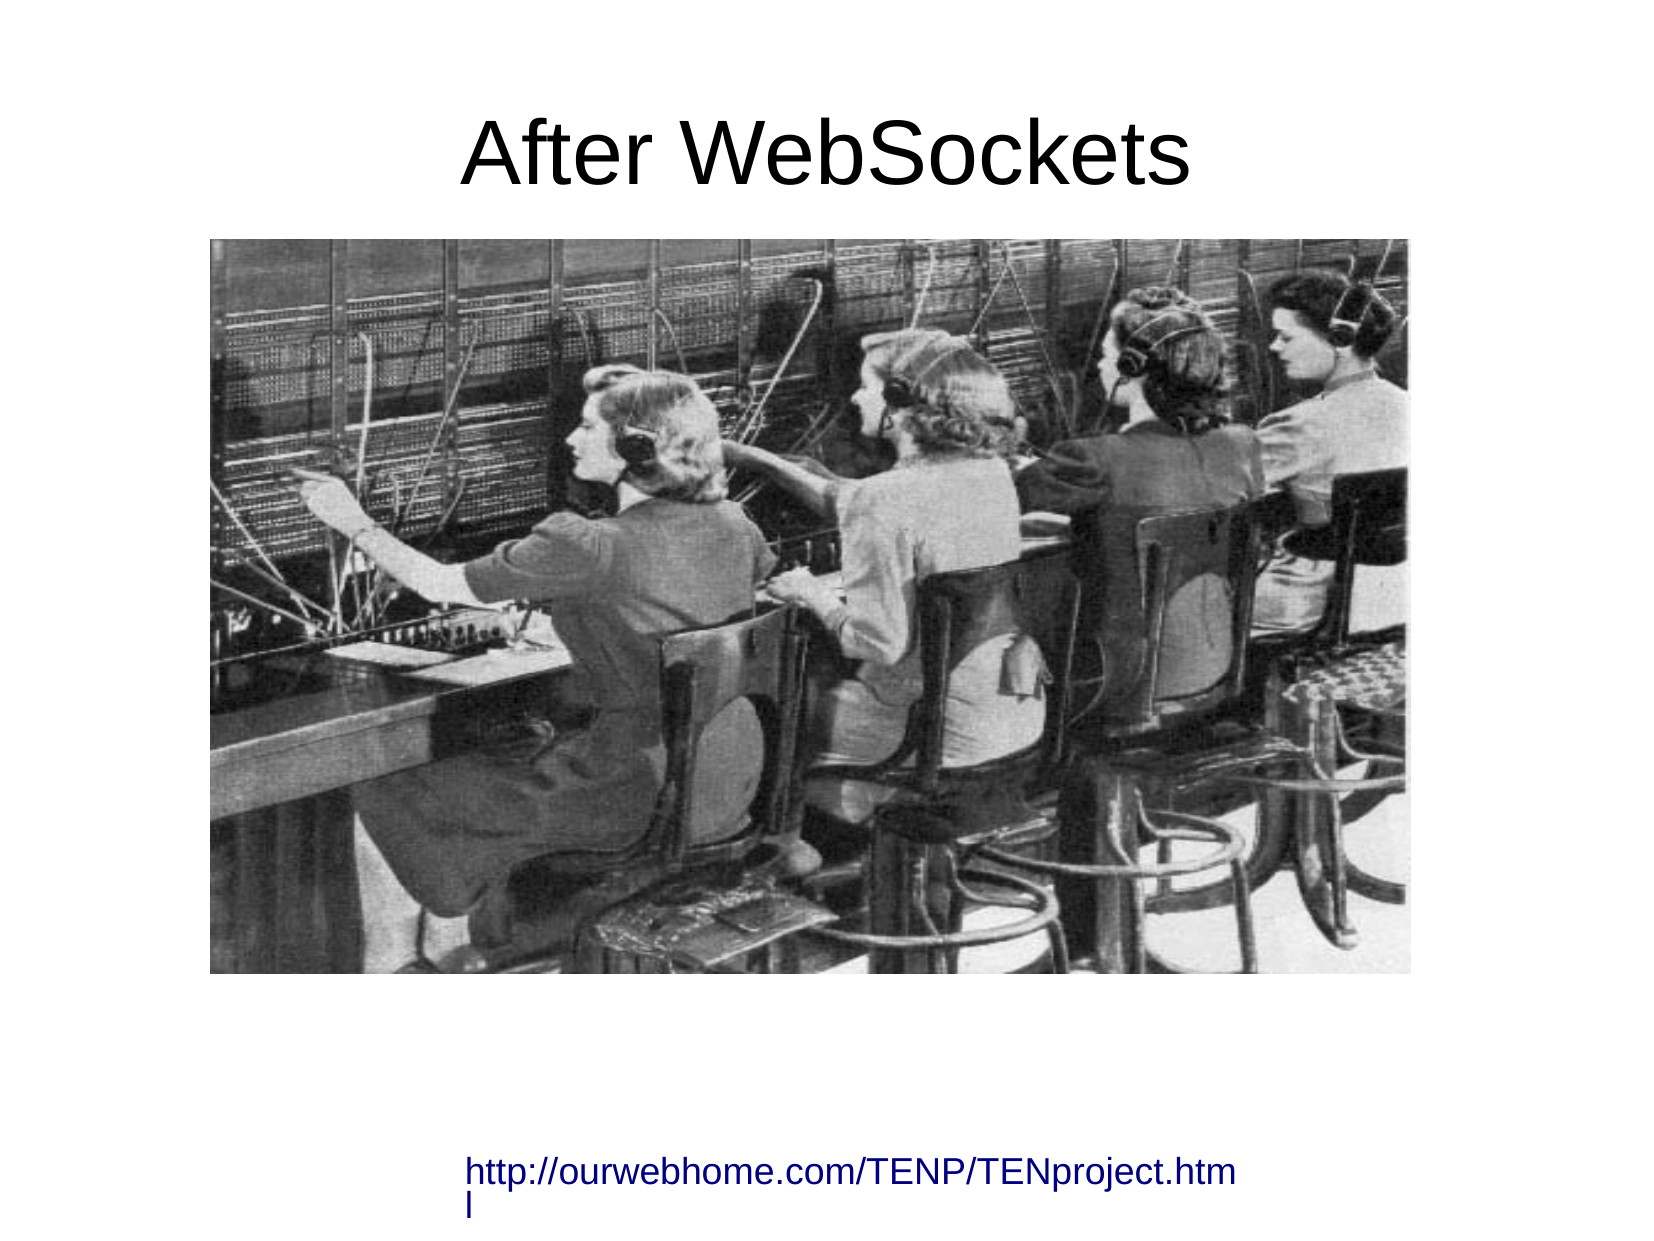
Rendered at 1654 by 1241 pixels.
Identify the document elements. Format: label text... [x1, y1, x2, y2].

title After WebSockets [82, 49, 1571, 257]
picture [210, 257, 1411, 974]
text_box http://ourwebhome.com/TENP/TENproject.html [450, 1143, 1261, 1201]
